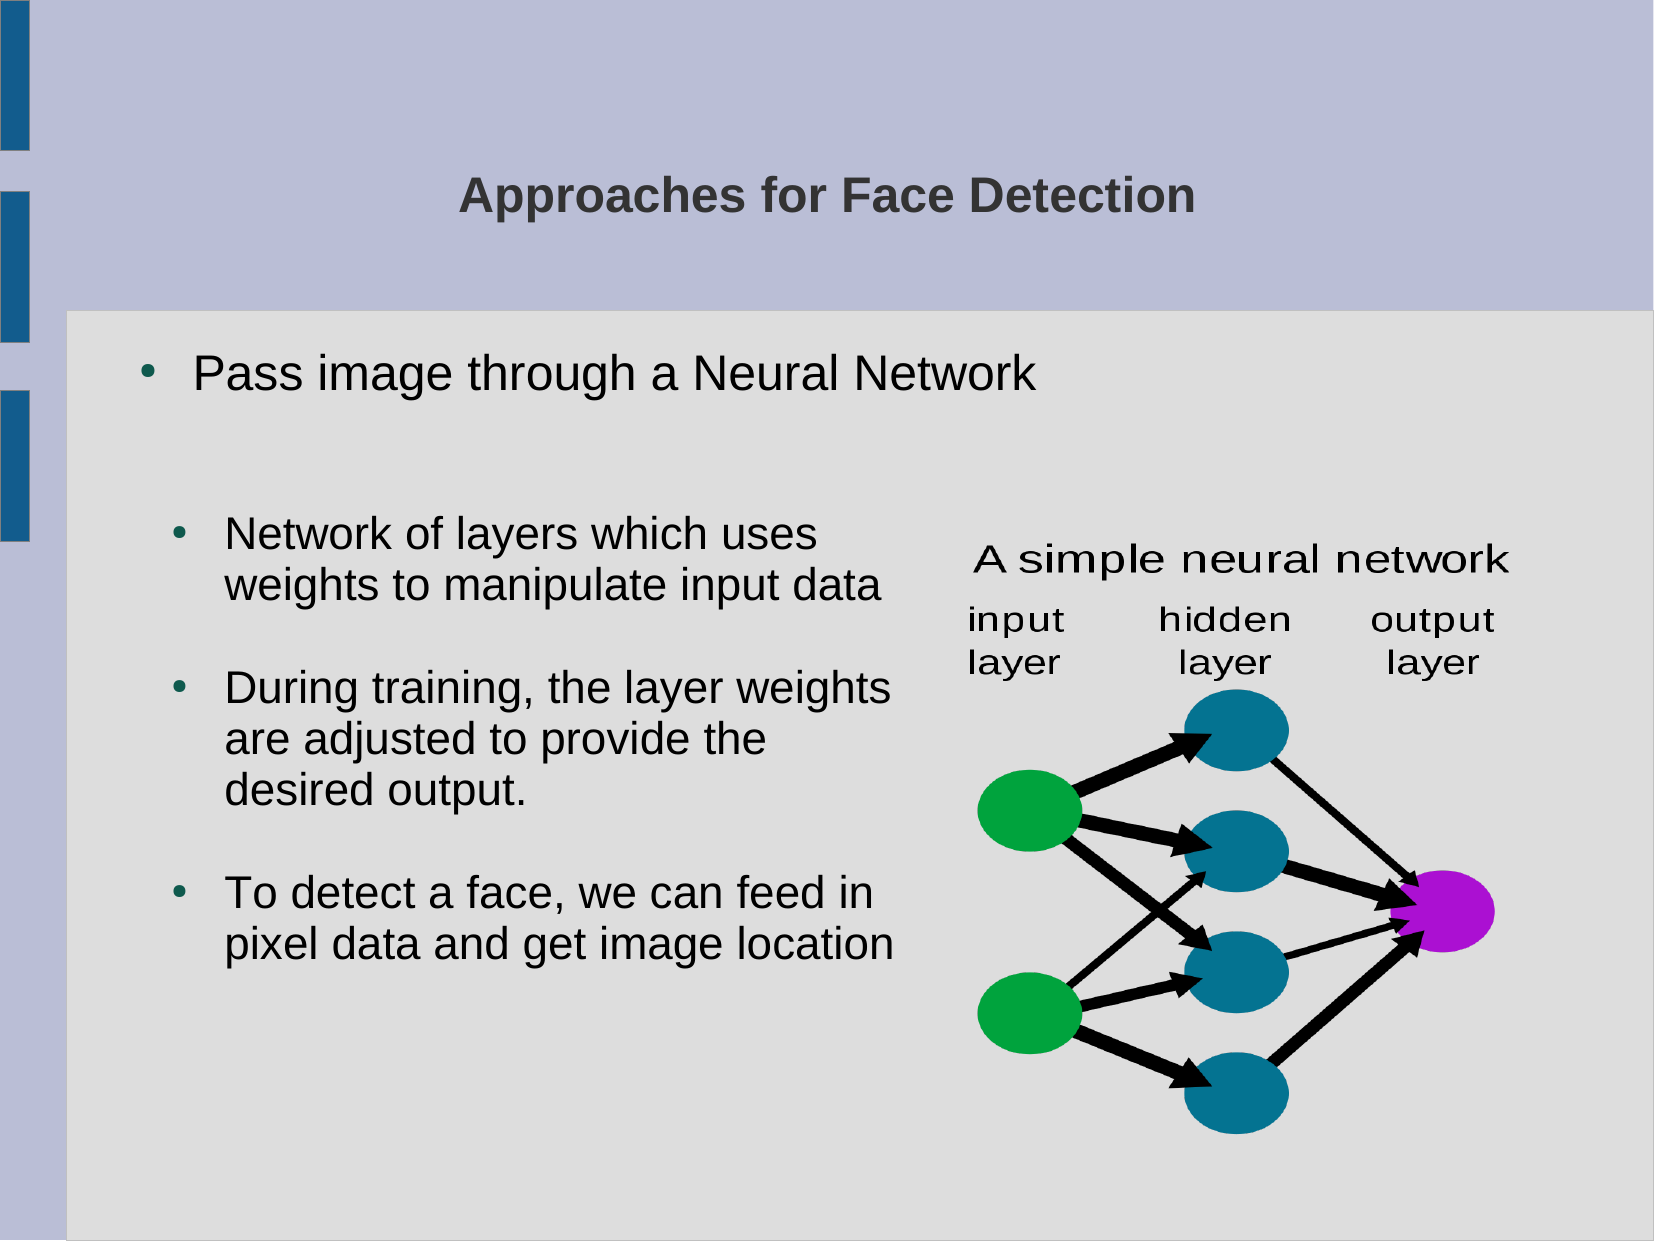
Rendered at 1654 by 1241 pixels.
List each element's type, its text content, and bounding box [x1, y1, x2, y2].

list Pass image through a Neural Network [121, 344, 1534, 452]
list Network of layers which uses weights to manipulate input data During training, the layer weights are adjusted to provide the desired output. To detect a face, we can feed in pixel data and get image location [153, 507, 910, 1027]
picture [936, 531, 1536, 1158]
title Approaches for Face Detection [121, 91, 1534, 299]
